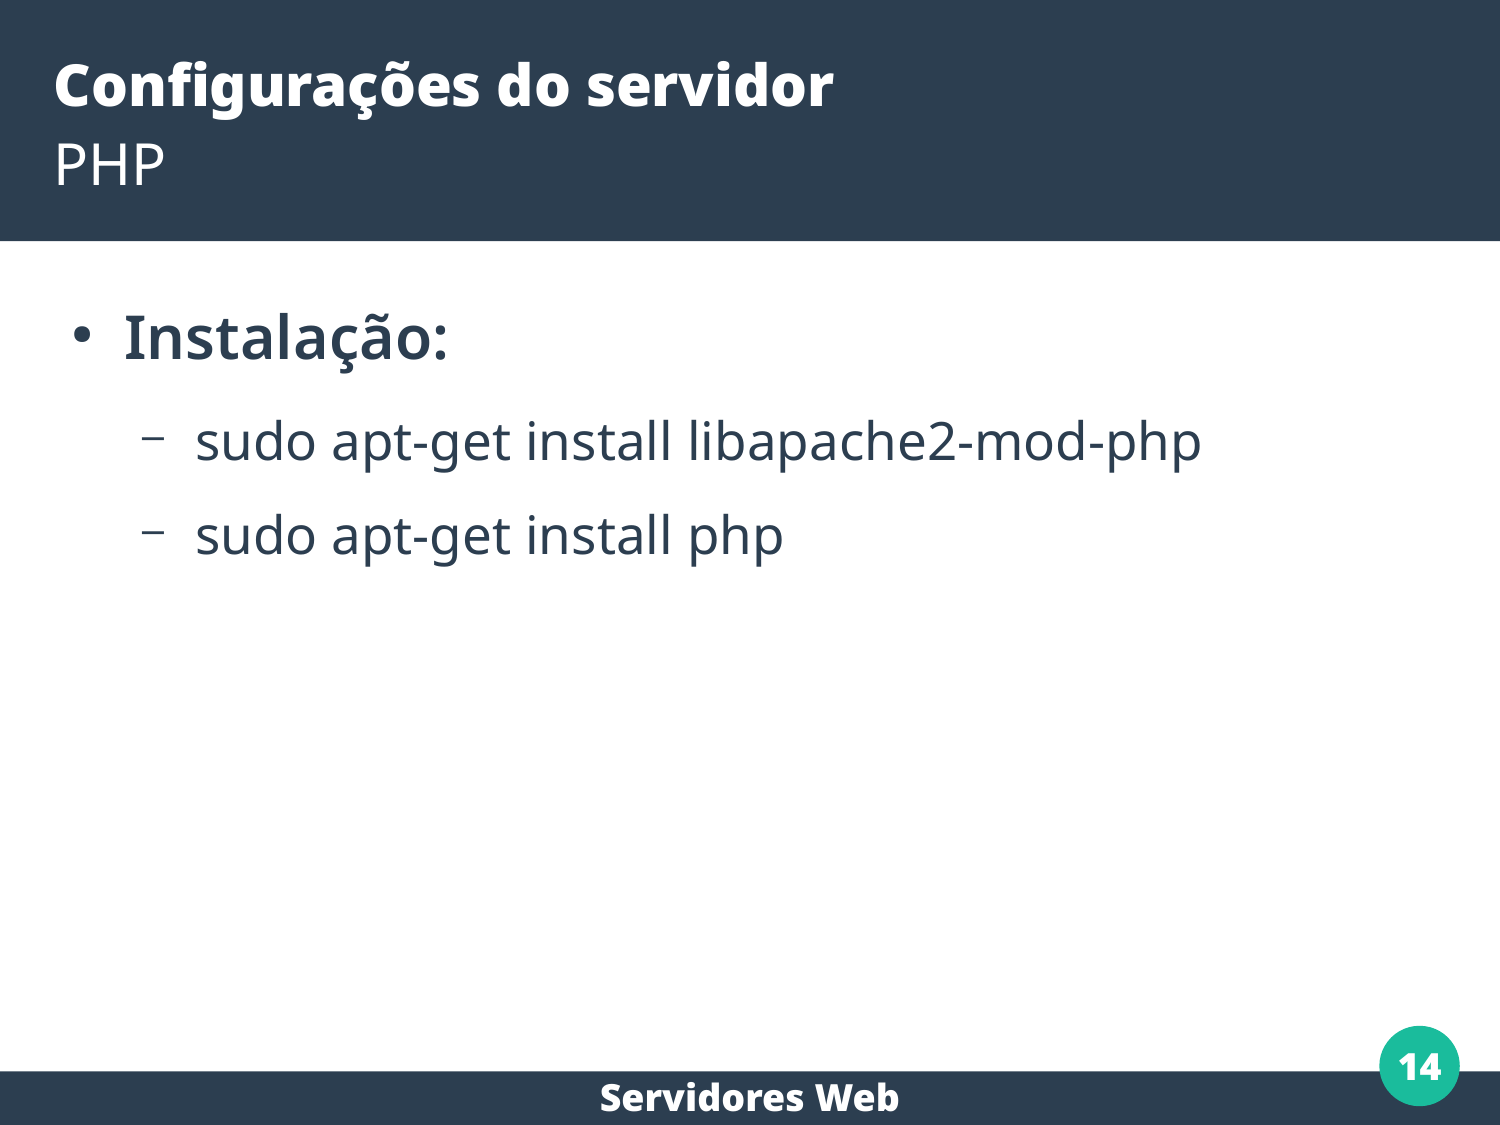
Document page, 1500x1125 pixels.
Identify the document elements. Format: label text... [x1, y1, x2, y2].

title Configurações do servidor PHP [53, 44, 1447, 188]
list Instalação: sudo apt-get install libapache2-mod-php sudo apt-get install php [53, 294, 1489, 1045]
